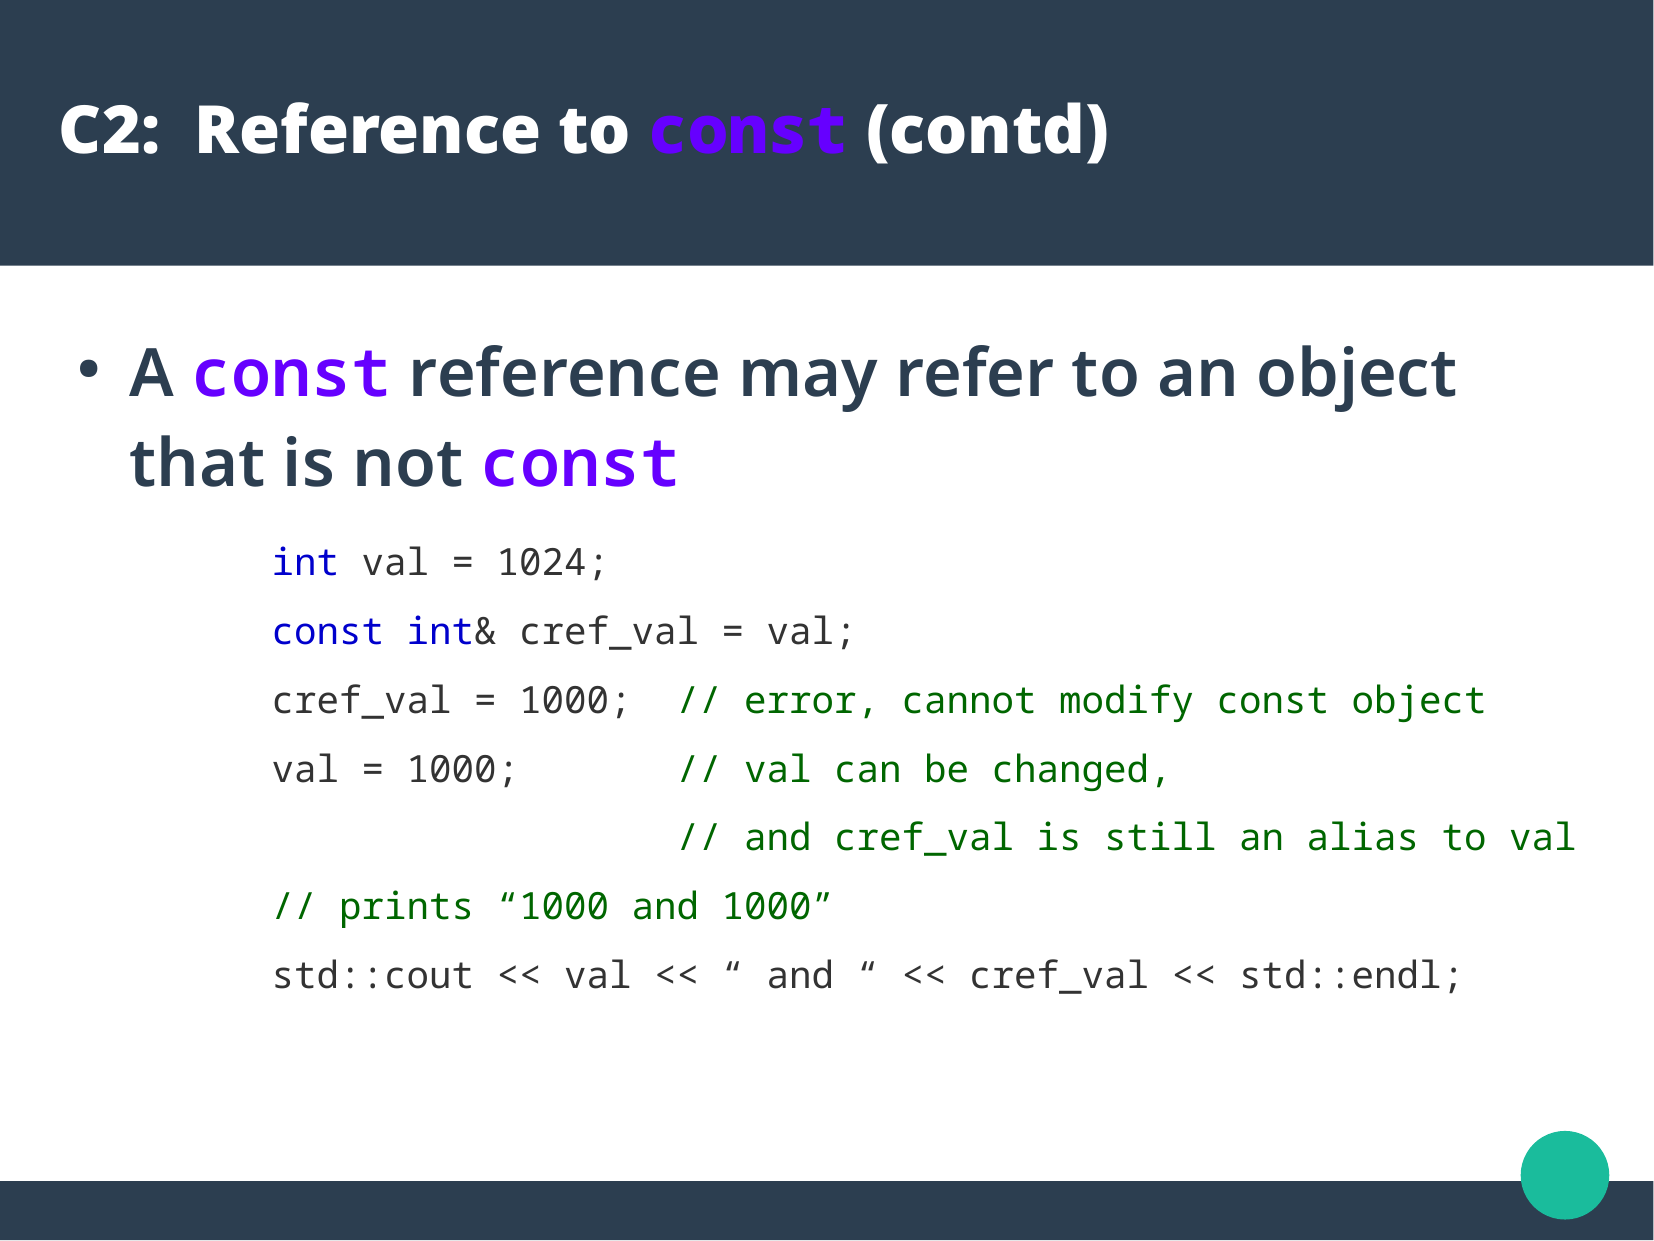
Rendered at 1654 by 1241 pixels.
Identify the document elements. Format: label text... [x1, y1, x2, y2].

list A const reference may refer to an object that is not const int val = 1024; const int& cref_val = val; cref_val = 1000; // error, cannot modify const object val = 1000; // val can be changed, // and cref_val is still an alias to val // prints “1000 and 1000” std::cout << val << “ and “ << cref_val << std::endl; [59, 324, 1595, 1152]
title C2: Reference to const (contd) [59, 49, 1595, 207]
